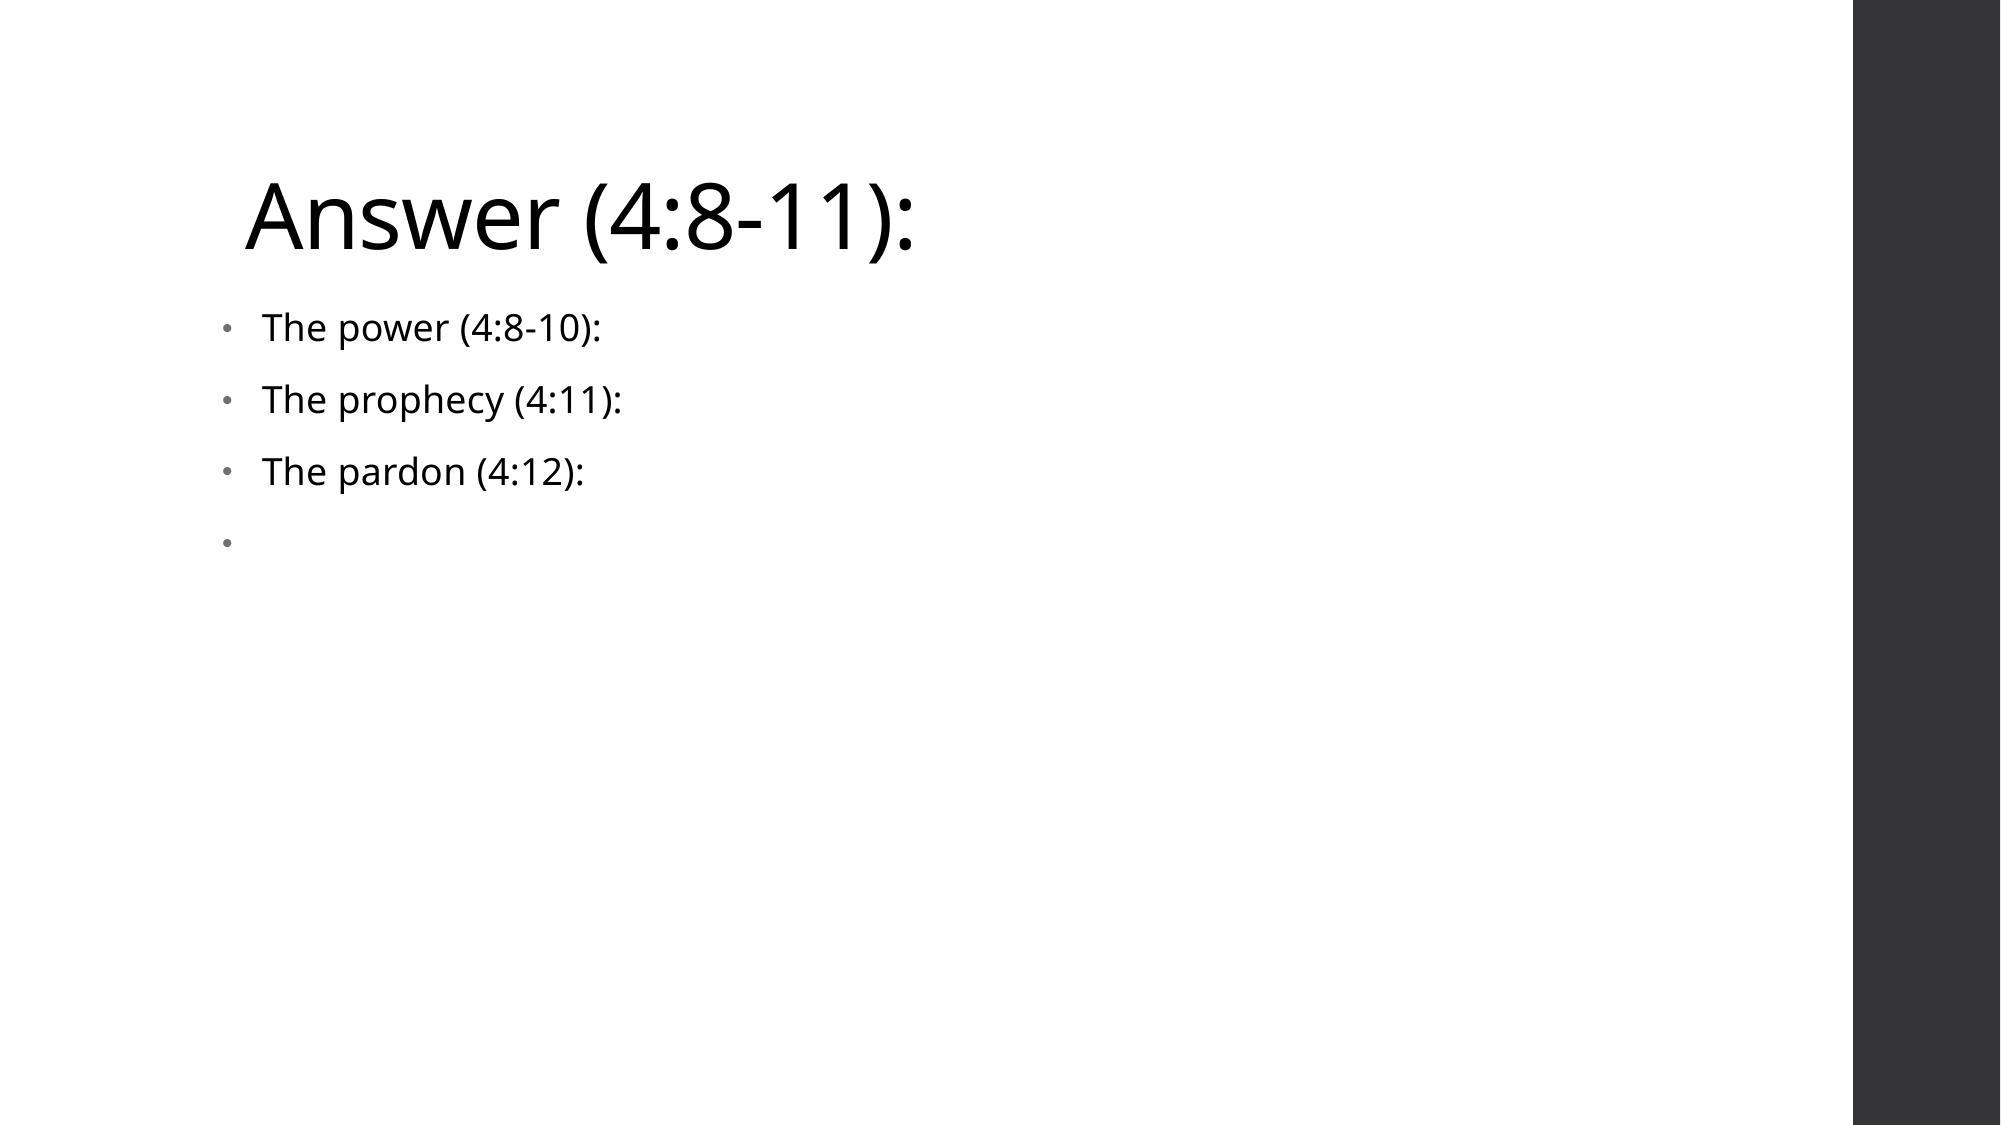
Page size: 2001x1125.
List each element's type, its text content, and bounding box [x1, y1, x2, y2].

title Answer (4:8-11): [206, 60, 1797, 278]
list The power (4:8-10): The prophecy (4:11): The pardon (4:12): [206, 299, 1617, 1014]
